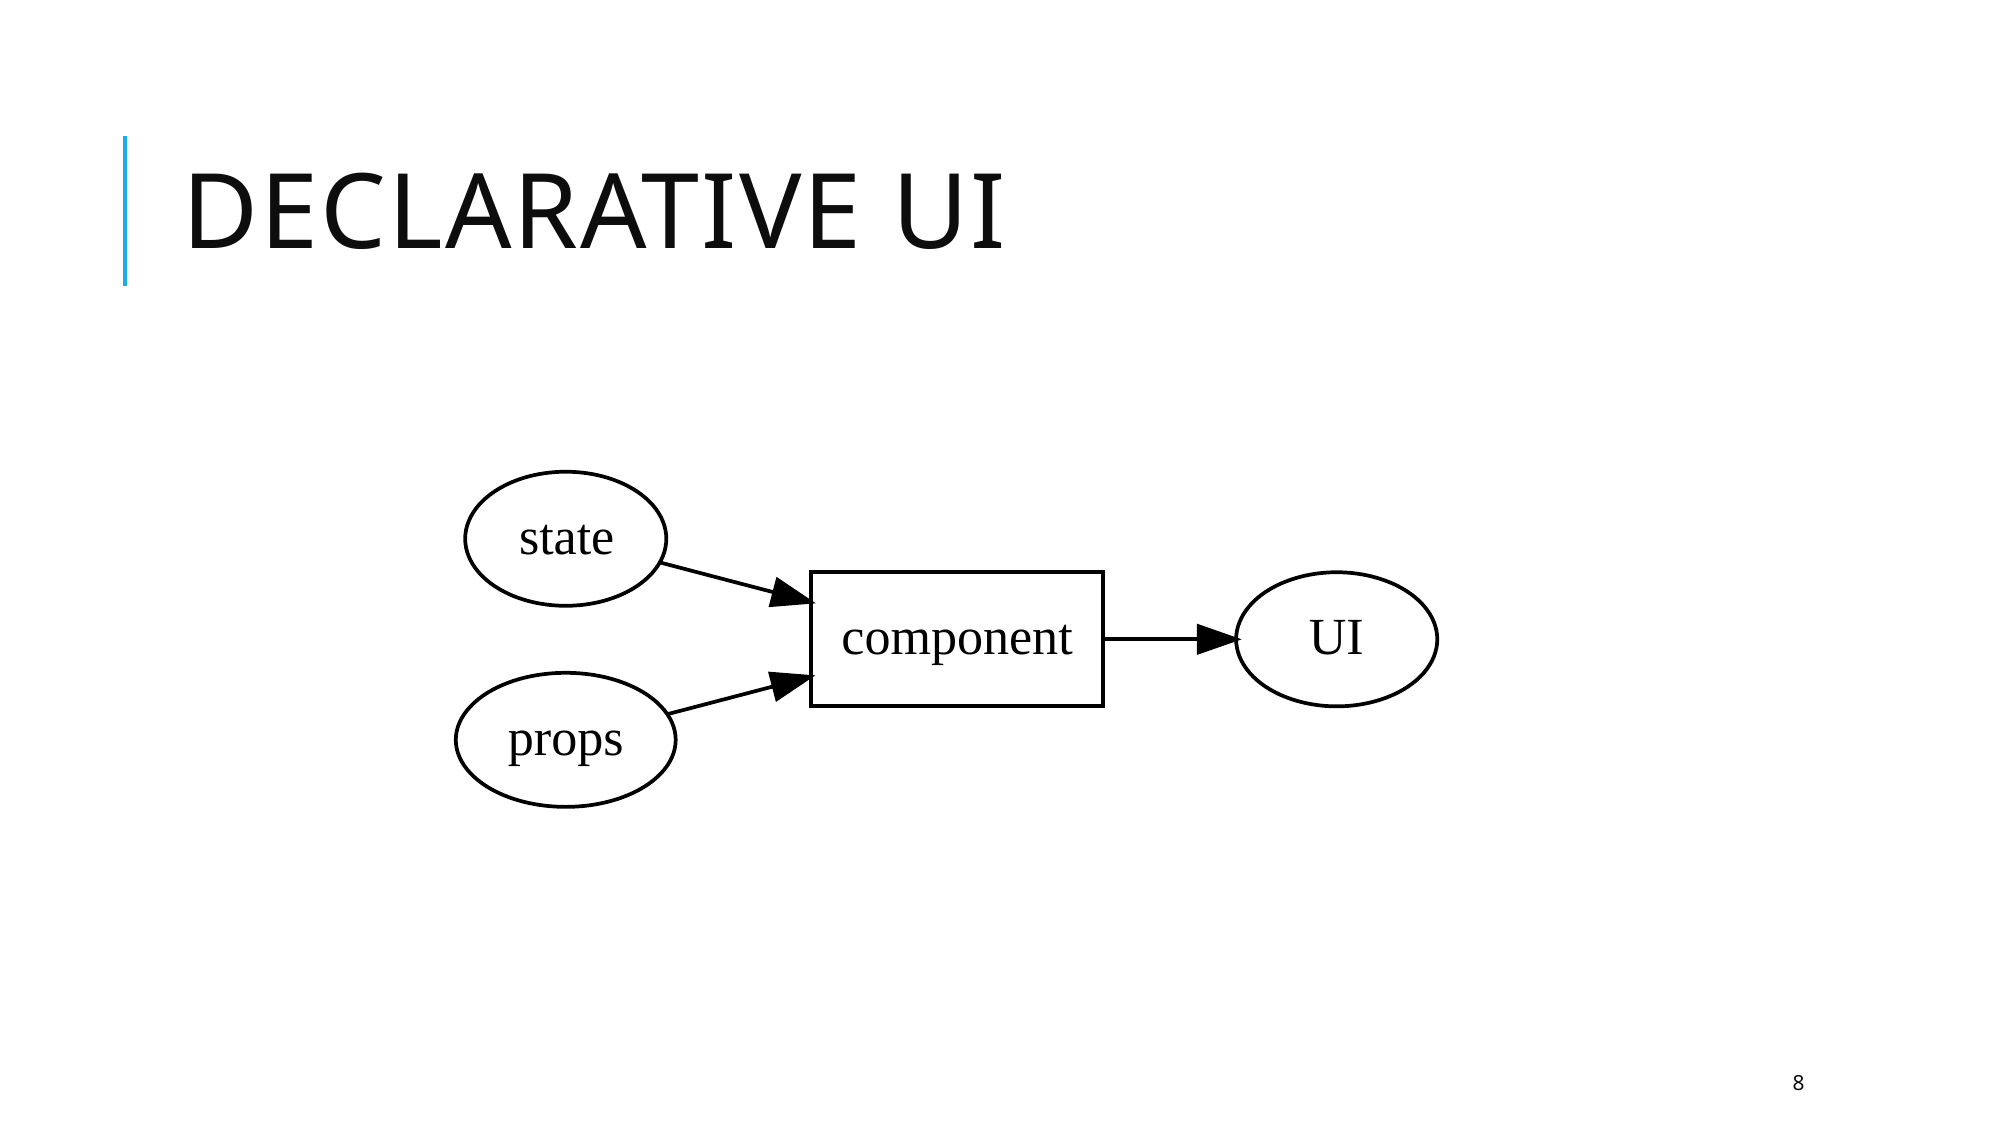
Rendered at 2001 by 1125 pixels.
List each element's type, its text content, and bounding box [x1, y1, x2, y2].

slide_number <number> [1777, 1061, 1938, 1107]
title DECLARATIVE UI [168, 96, 1763, 342]
picture [437, 455, 1454, 824]
